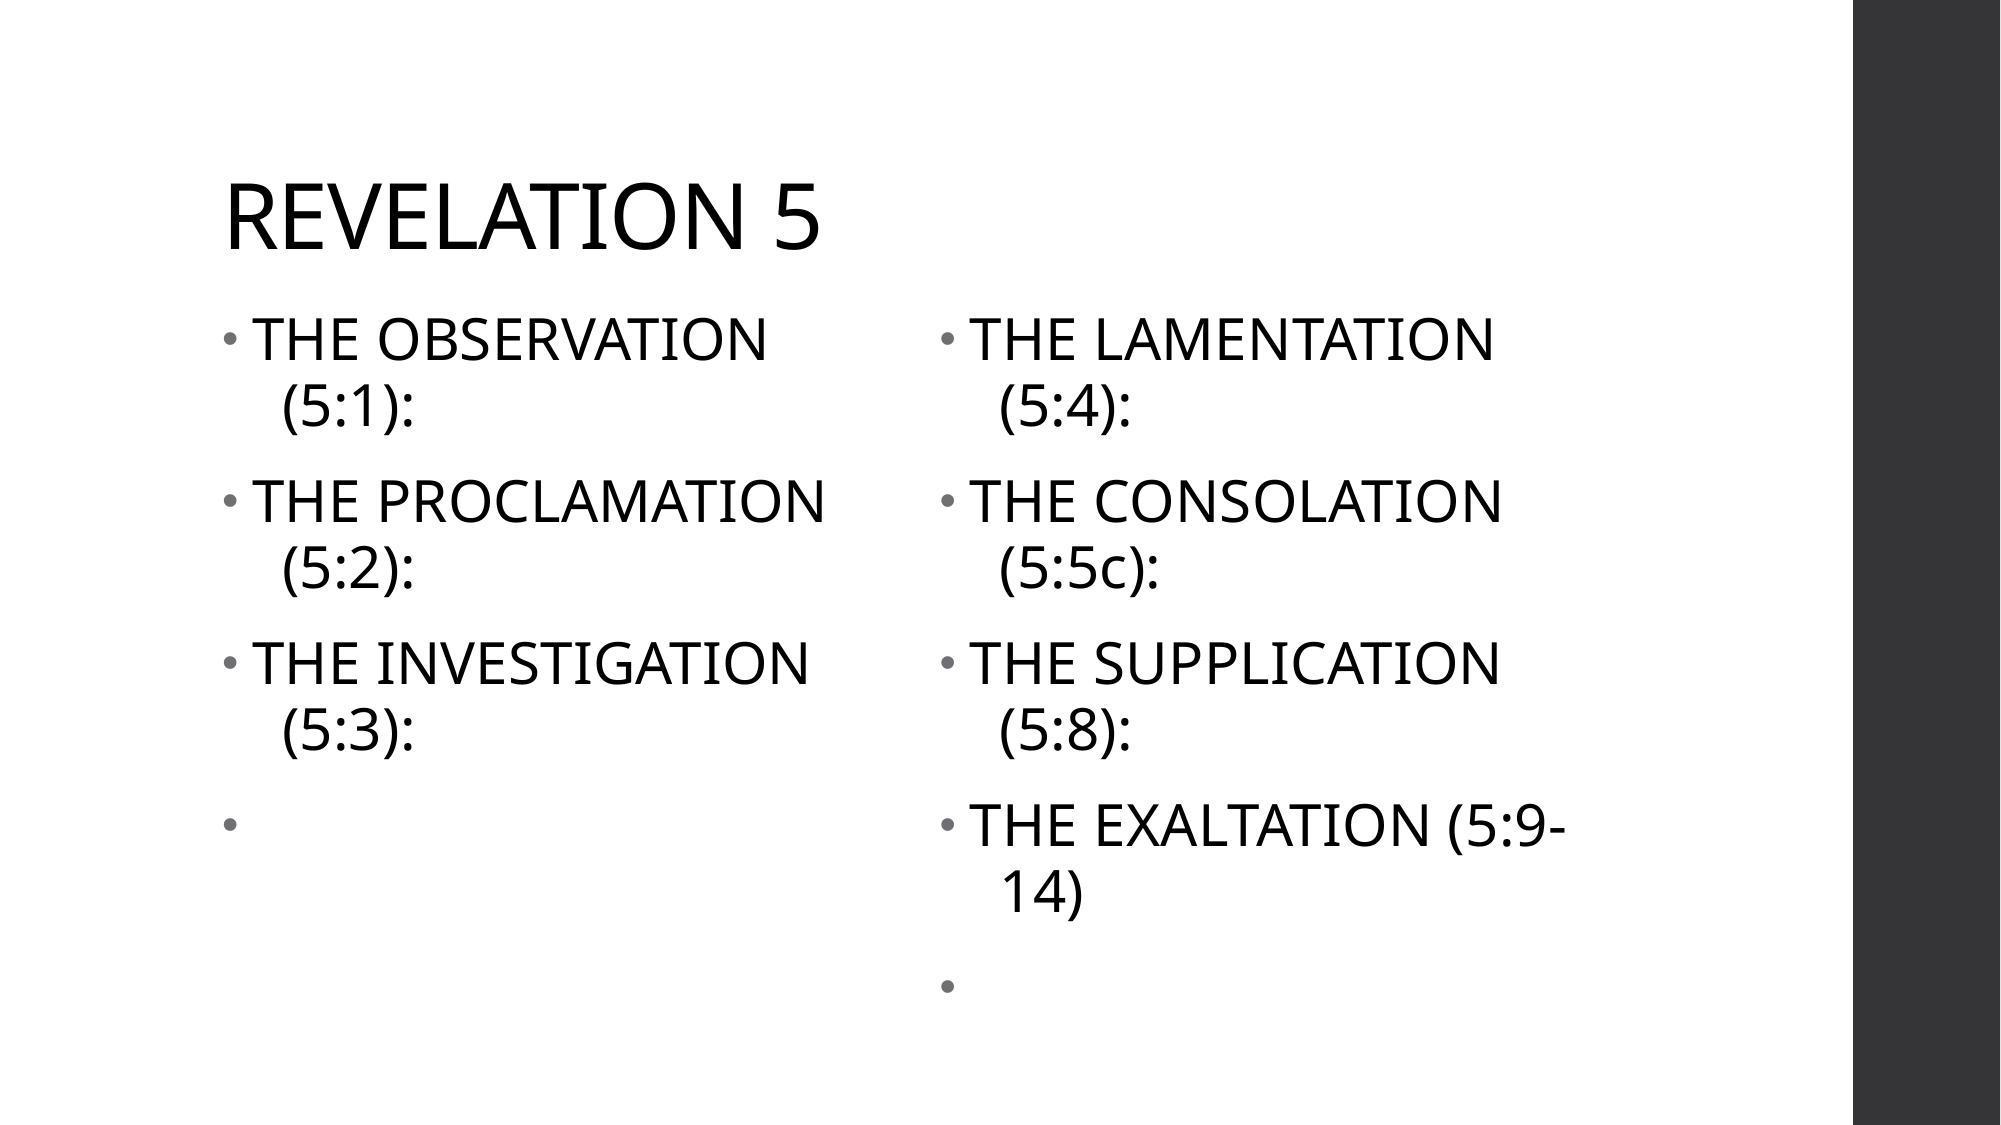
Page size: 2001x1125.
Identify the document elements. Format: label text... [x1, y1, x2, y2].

list THE OBSERVATION (5:1): THE PROCLAMATION (5:2): THE INVESTIGATION (5:3): [207, 299, 900, 1014]
title REVELATION 5 [206, 60, 1797, 278]
list THE LAMENTATION (5:4): THE CONSOLATION (5:5c): THE SUPPLICATION (5:8): THE EXALTATION (5:9-14) [924, 299, 1617, 1014]
